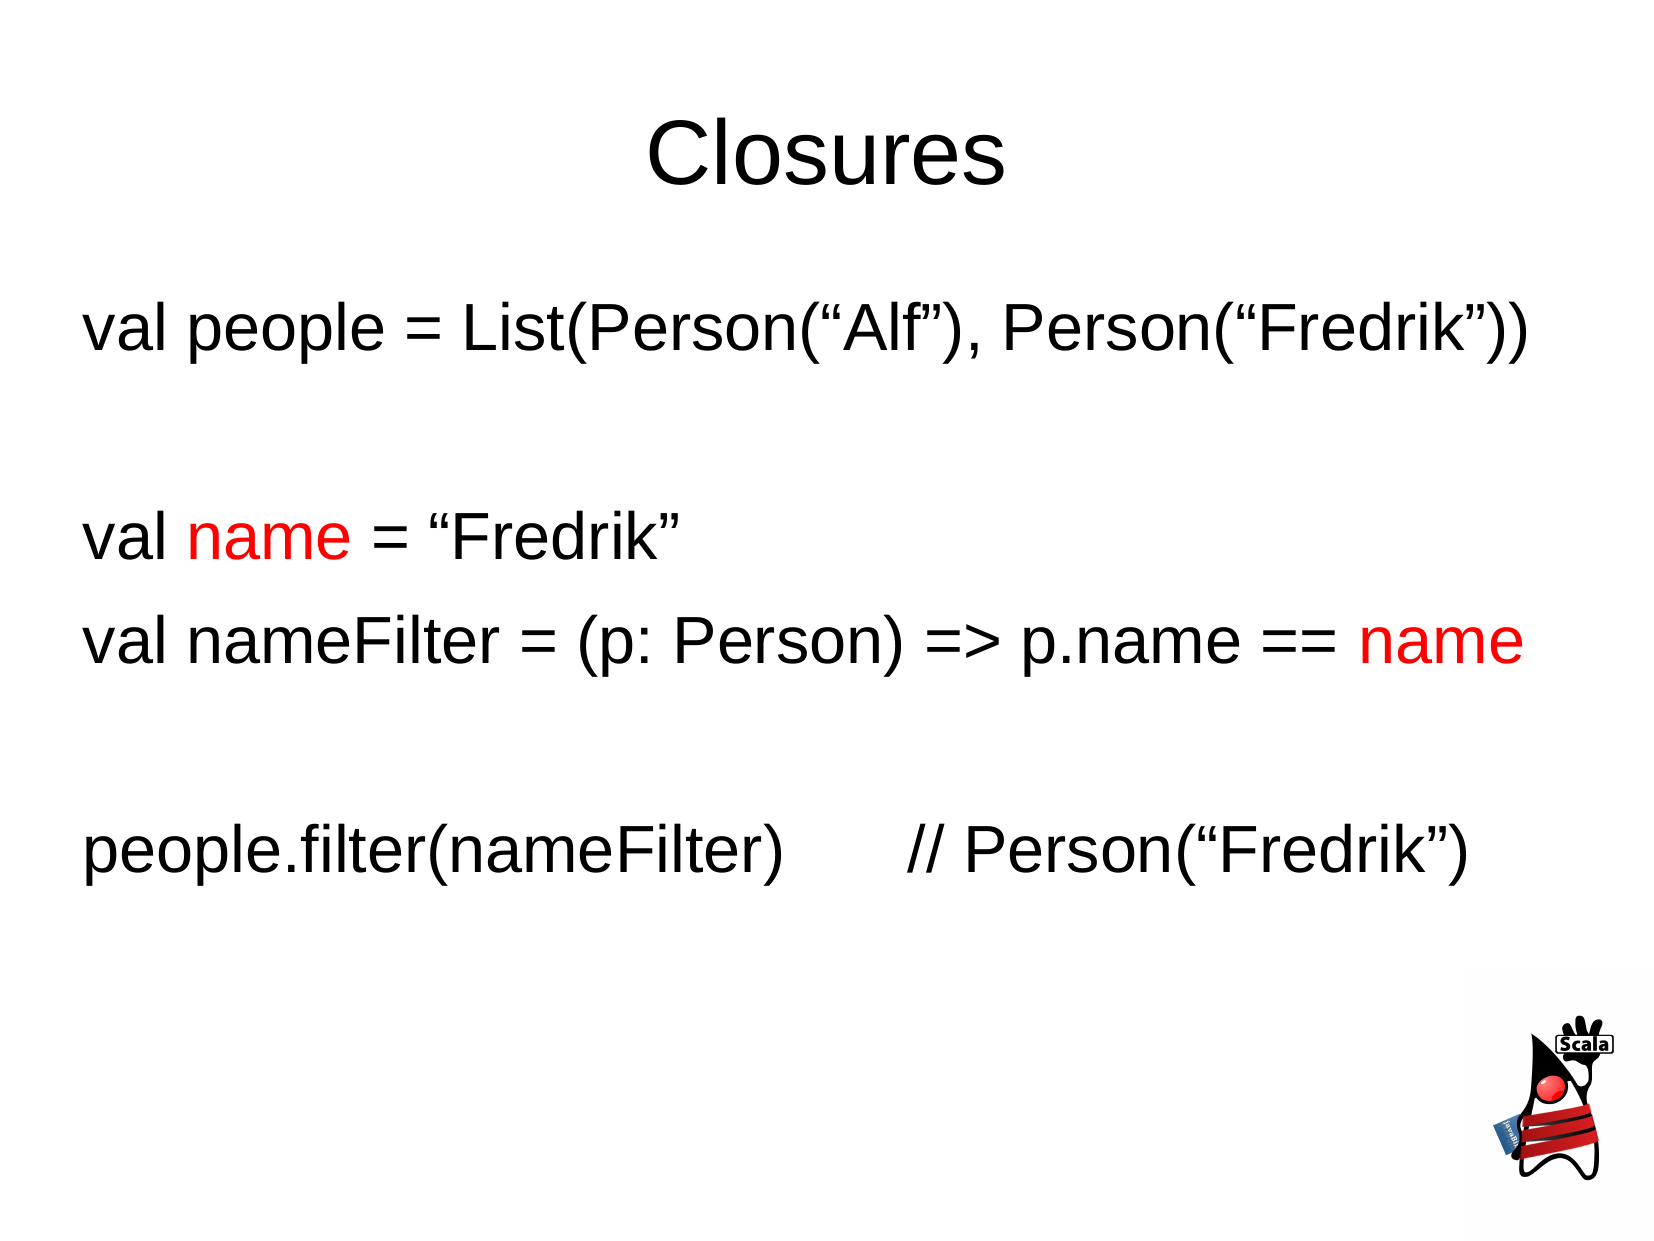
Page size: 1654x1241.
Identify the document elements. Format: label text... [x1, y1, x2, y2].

list val people = List(Person(“Alf”), Person(“Fredrik”)) val name = “Fredrik” val nameFilter = (p: Person) => p.name == name people.filter(nameFilter) // Person(“Fredrik”) [82, 290, 1654, 1109]
picture [1462, 1109, 1654, 1241]
title Closures [82, 56, 1571, 250]
